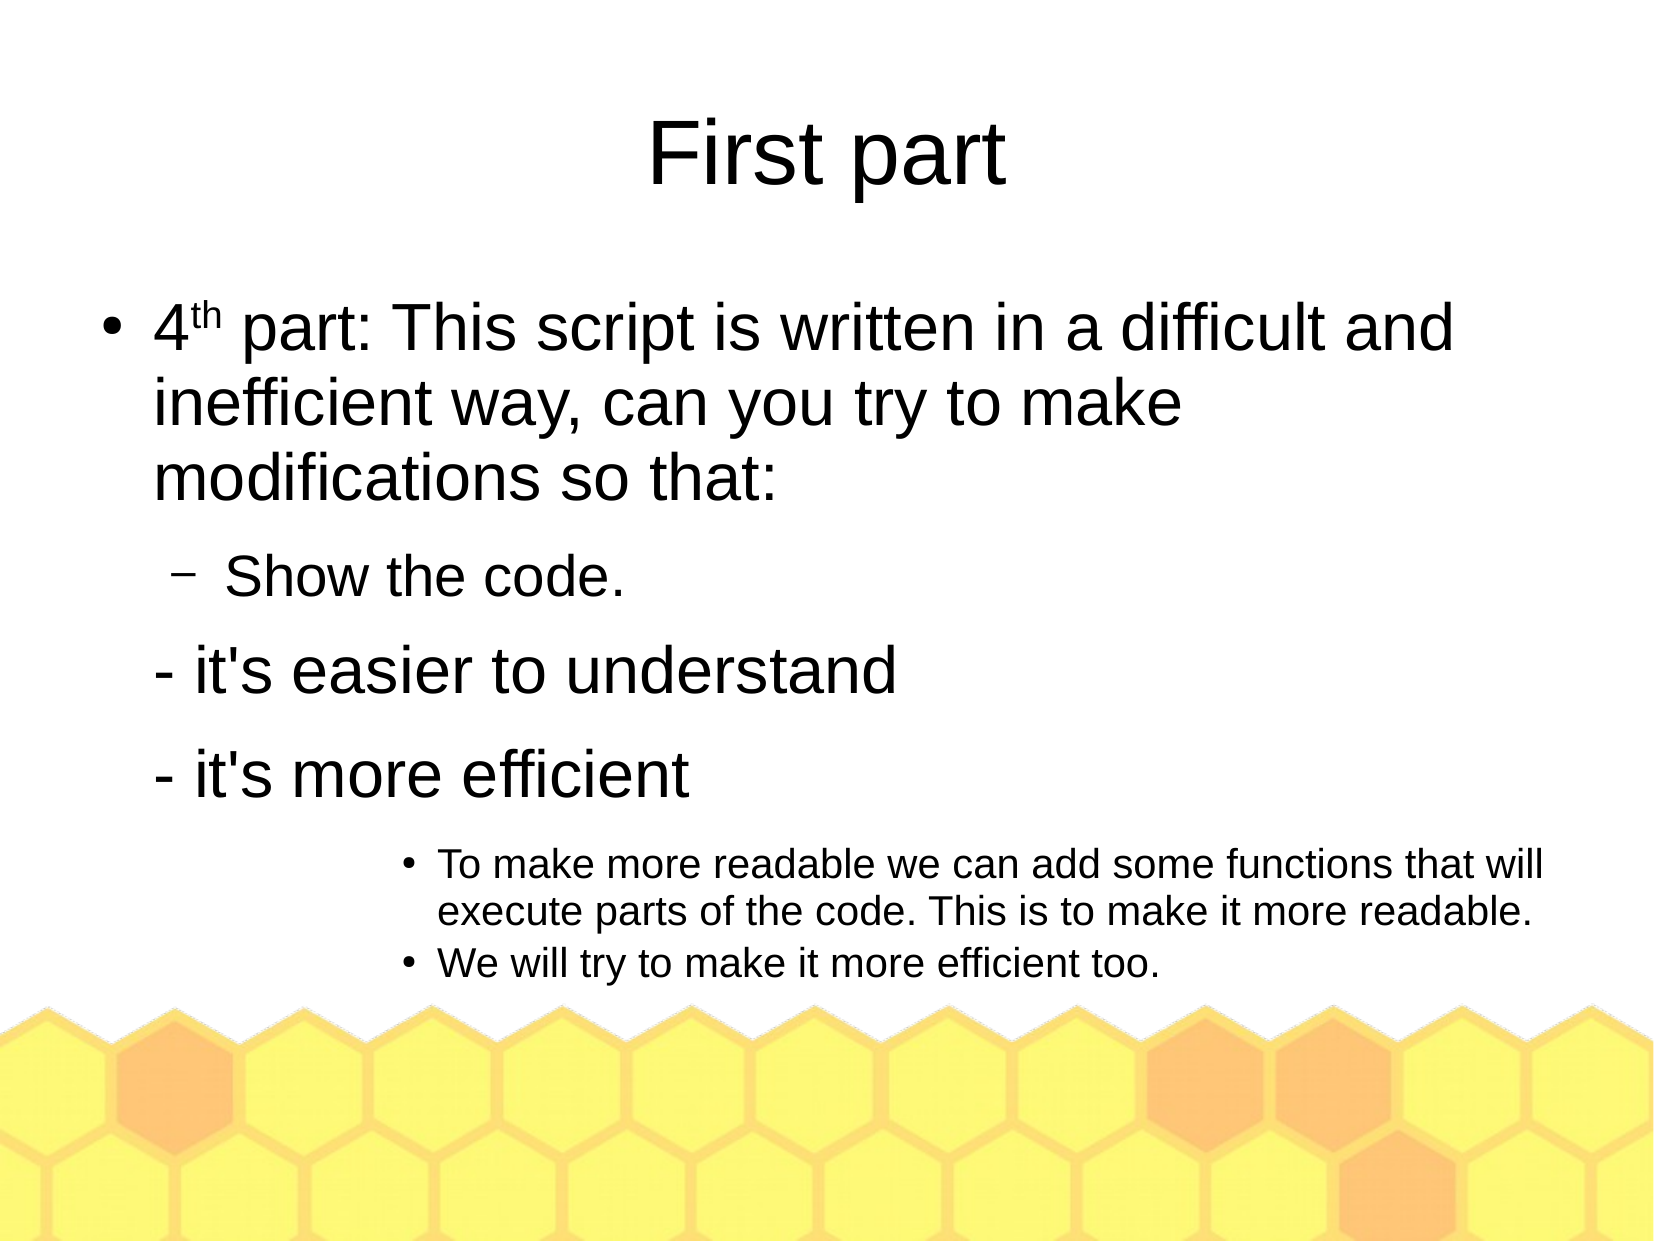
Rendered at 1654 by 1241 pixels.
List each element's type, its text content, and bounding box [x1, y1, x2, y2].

picture [0, 1001, 1654, 1241]
list 4th part: This script is written in a difficult and inefficient way, can you try to make modifications so that: Show the code. - it's easier to understand - it's more efficient To make more readable we can add some functions that will execute parts of the code. This is to make it more readable. We will try to make it more efficient too. [82, 290, 1571, 1010]
title First part [82, 49, 1571, 257]
